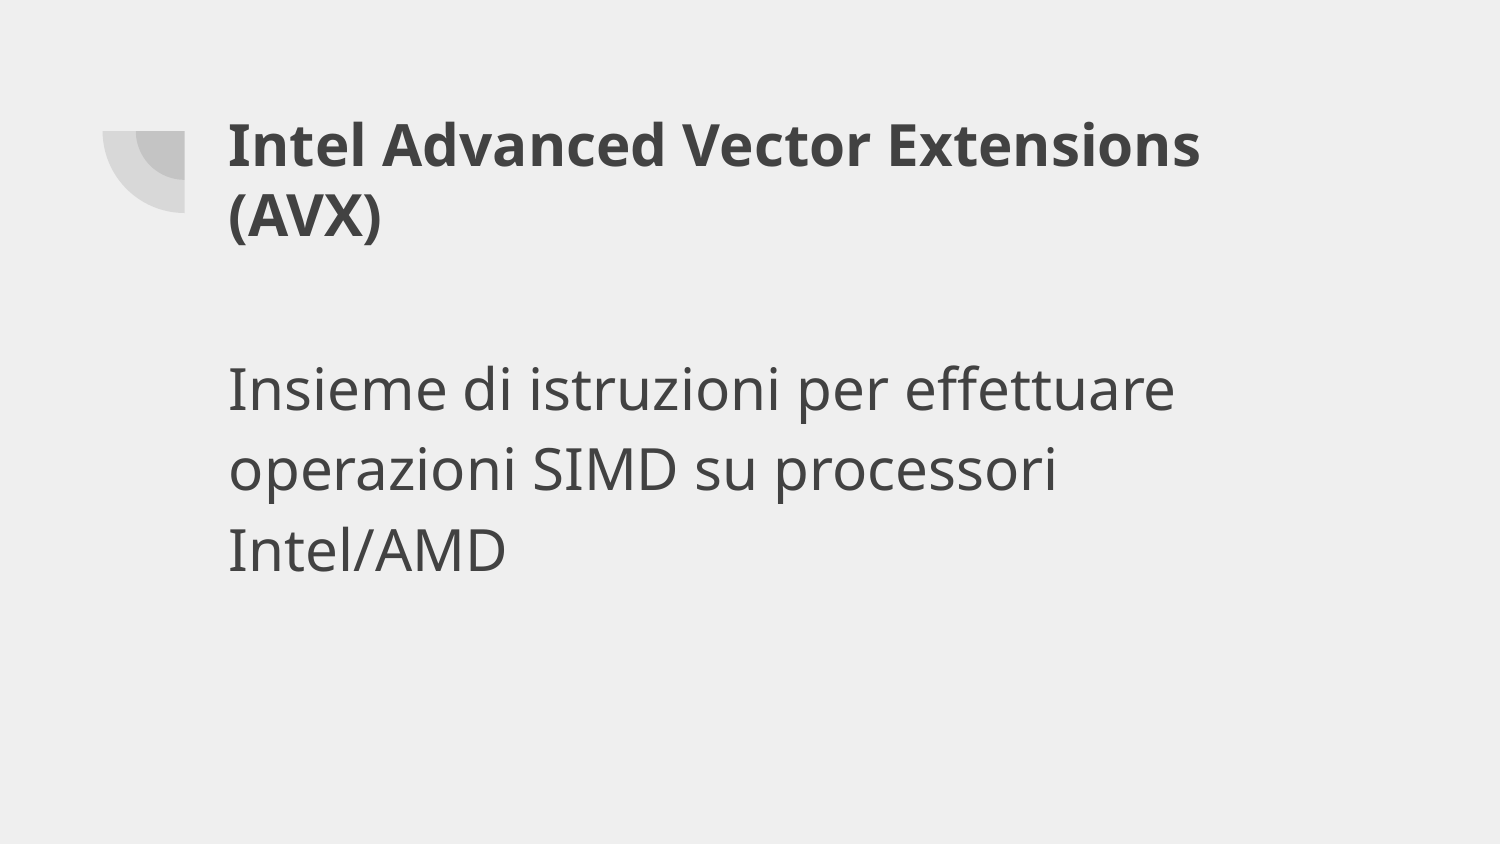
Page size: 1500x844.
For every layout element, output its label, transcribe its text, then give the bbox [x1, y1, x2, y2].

list Insieme di istruzioni per effettuare operazioni SIMD su processori Intel/AMD [213, 326, 1368, 744]
title Intel Advanced Vector Extensions (AVX) [213, 92, 1368, 257]
